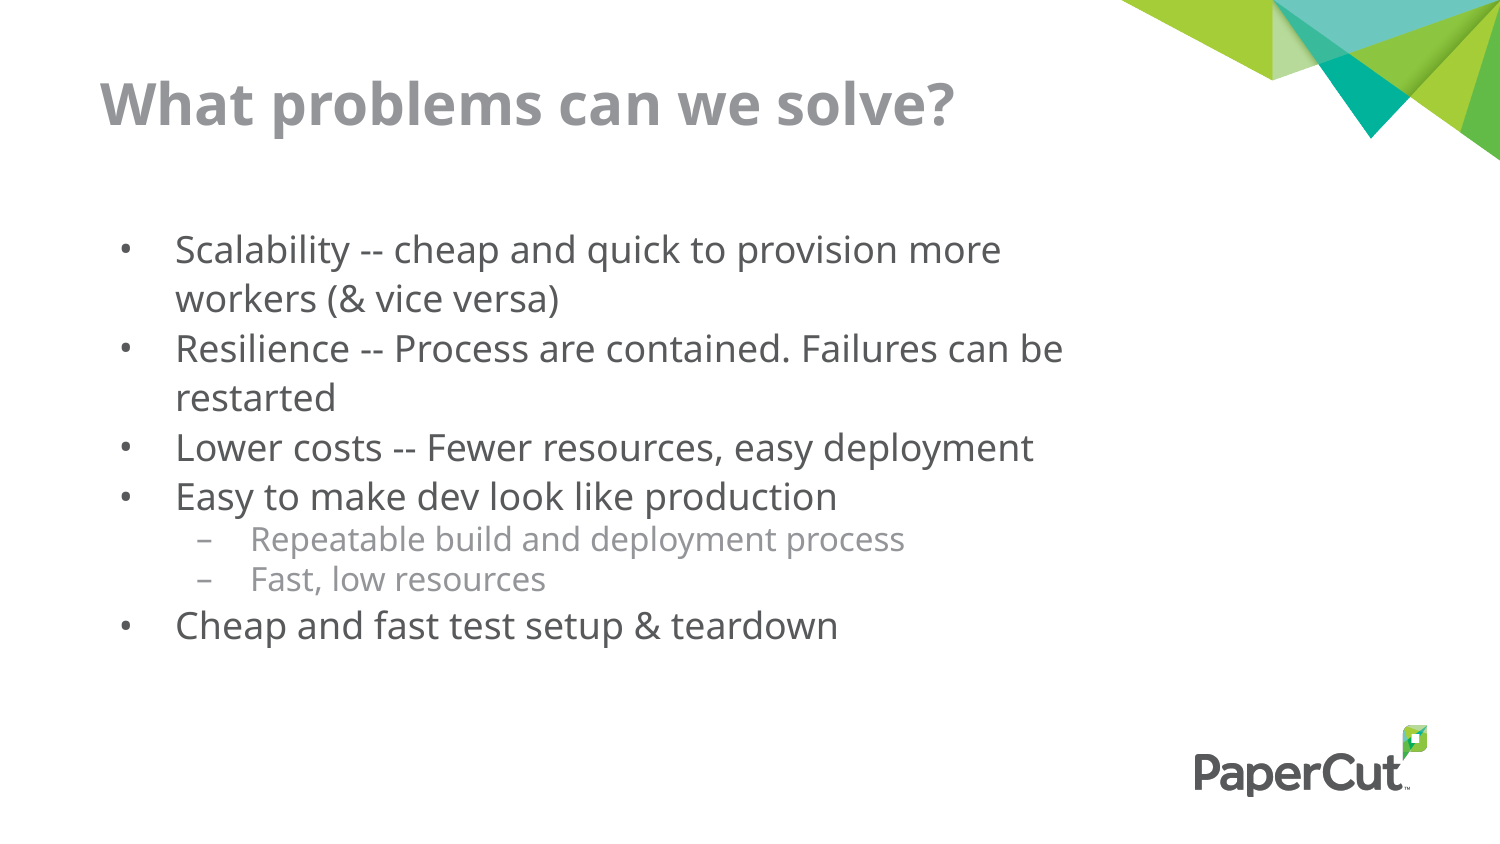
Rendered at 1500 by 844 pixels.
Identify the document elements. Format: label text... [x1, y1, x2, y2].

title What problems can we solve? [100, 67, 1214, 196]
picture [1119, 0, 1500, 162]
picture [1195, 725, 1427, 797]
list Scalability -- cheap and quick to provision more workers (& vice versa) Resilience -- Process are contained. Failures can be restarted Lower costs -- Fewer resources, easy deployment Easy to make dev look like production Repeatable build and deployment process Fast, low resources Cheap and fast test setup & teardown [100, 221, 1094, 706]
